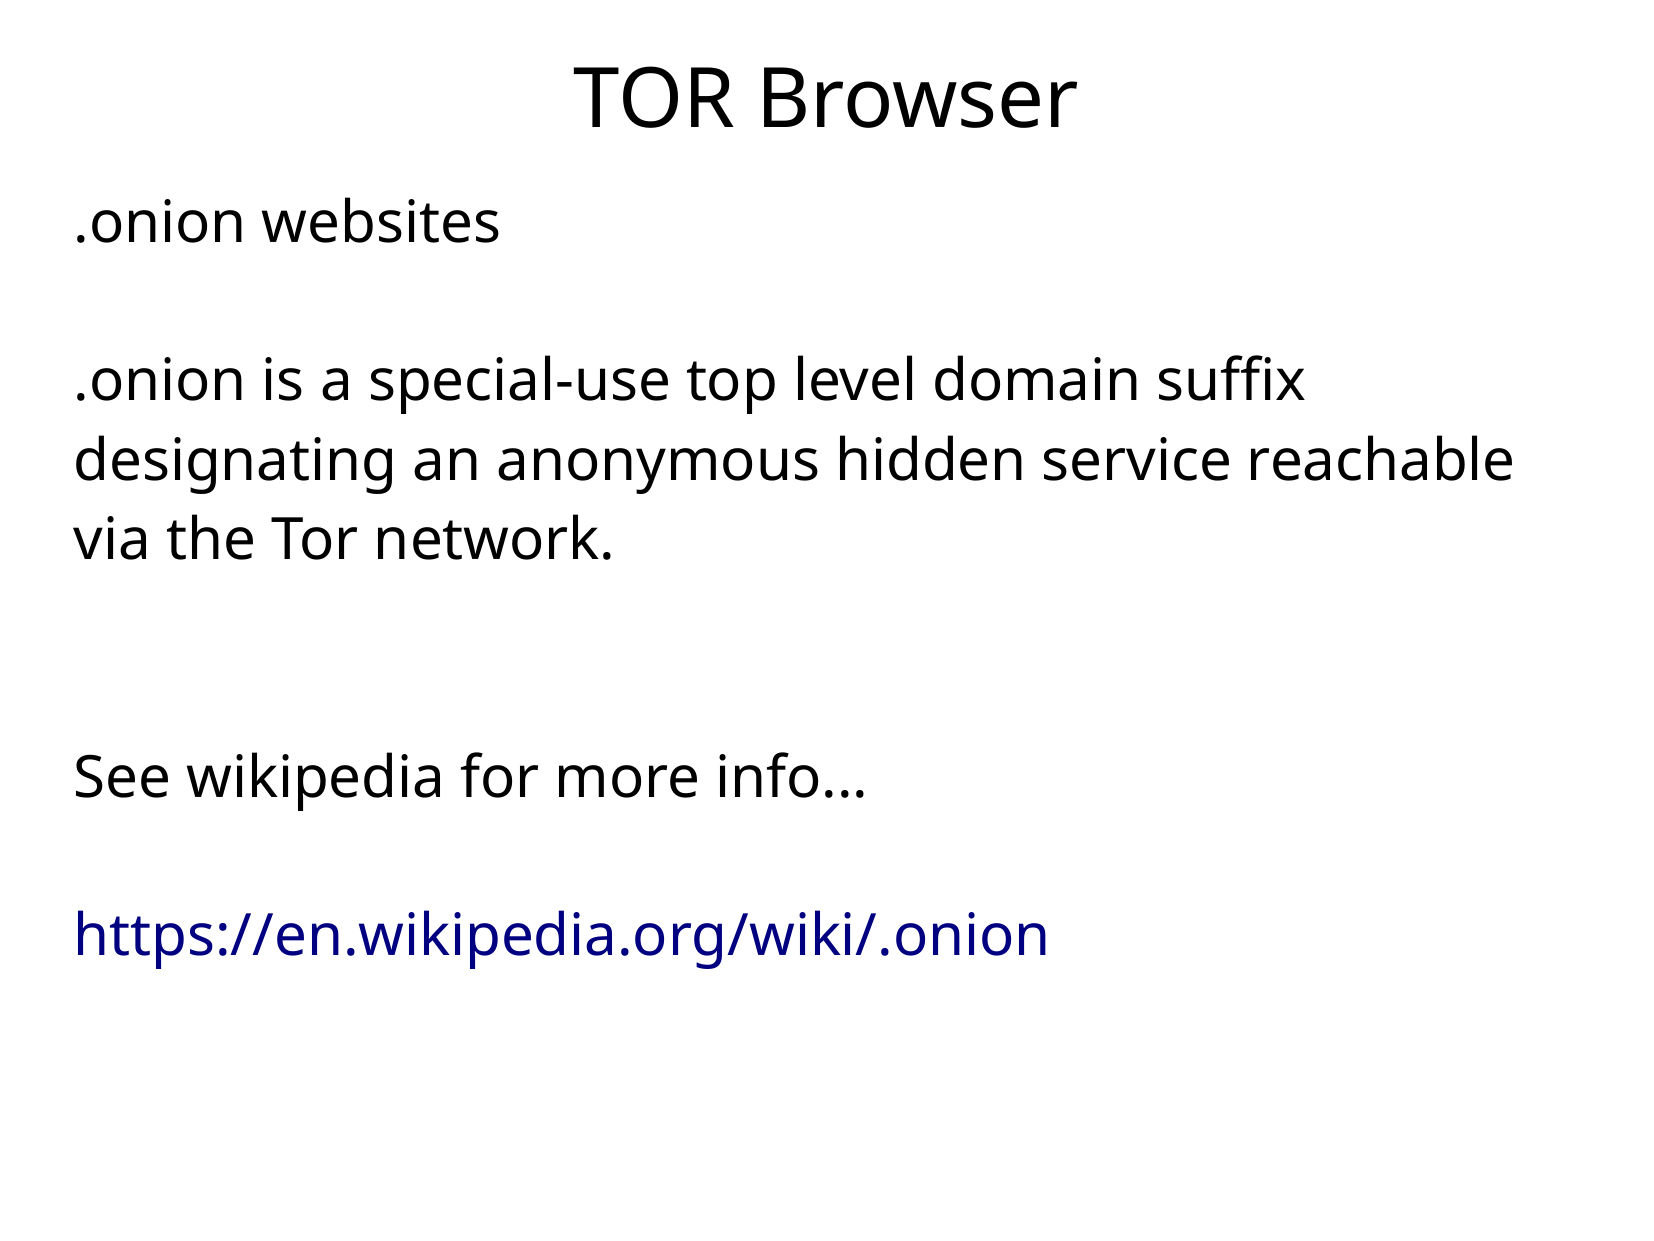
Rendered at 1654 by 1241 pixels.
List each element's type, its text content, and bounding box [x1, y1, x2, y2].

text_box .onion websites .onion is a special-use top level domain suffix designating an anonymous hidden service reachable via the Tor network. See wikipedia for more info... https://en.wikipedia.org/wiki/.onion [59, 141, 1571, 1170]
title TOR Browser [82, 49, 1571, 141]
